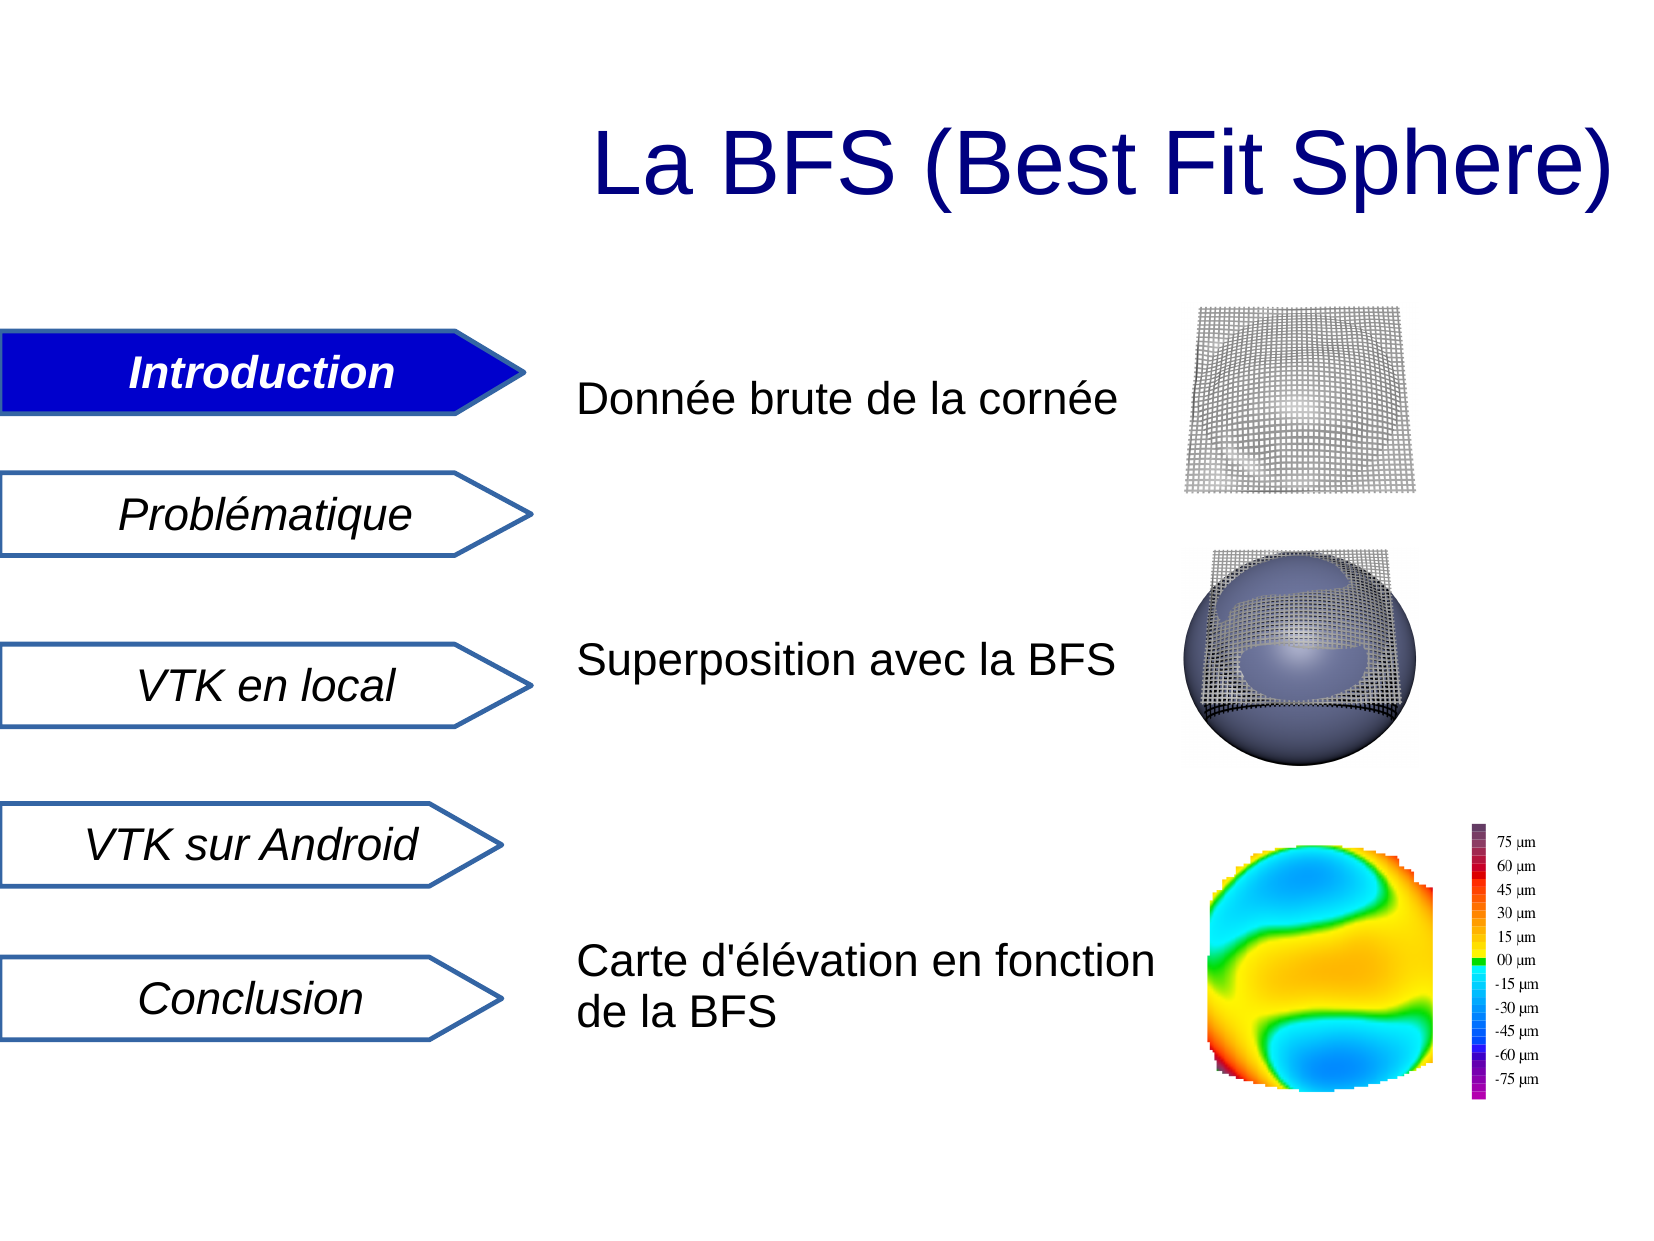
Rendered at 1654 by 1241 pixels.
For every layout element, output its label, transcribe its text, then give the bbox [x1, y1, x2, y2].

text_box VTK en local [0, 644, 532, 727]
text_box Problématique [0, 472, 532, 556]
text_box Carte d'élévation en fonction de la BFS [561, 927, 1172, 1045]
picture [1181, 302, 1419, 497]
text_box VTK sur Android [0, 803, 502, 887]
title La BFS (Best Fit Sphere) [555, 59, 1654, 267]
picture [1181, 791, 1583, 1111]
text_box Donnée brute de la cornée [561, 366, 1135, 433]
text_box Conclusion [0, 957, 502, 1040]
picture [1181, 547, 1419, 768]
text_box Superposition avec la BFS [561, 626, 1132, 693]
text_box Introduction [0, 331, 525, 414]
